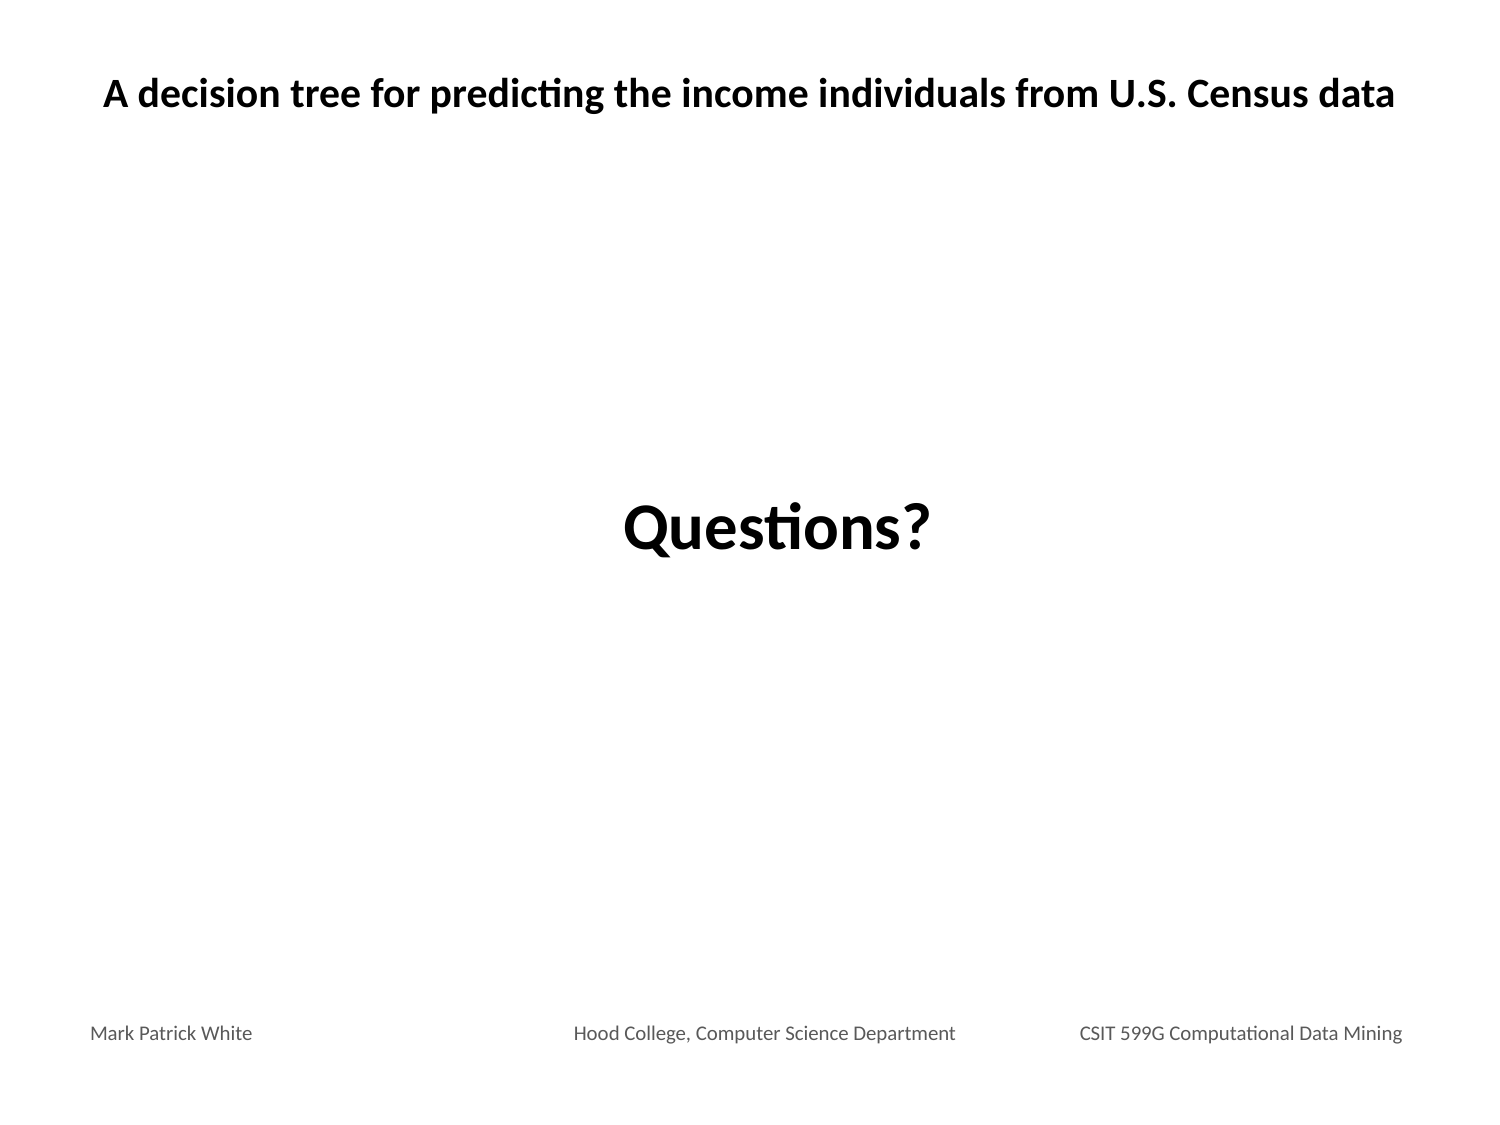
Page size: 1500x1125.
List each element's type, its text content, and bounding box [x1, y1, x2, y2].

text_box Mark Patrick White Hood College, Computer Science Department CSIT 599G Computational Data Mining [75, 1012, 1426, 1053]
list Questions? [75, 474, 1426, 601]
title A decision tree for predicting the income individuals from U.S. Census data [75, 45, 1426, 138]
